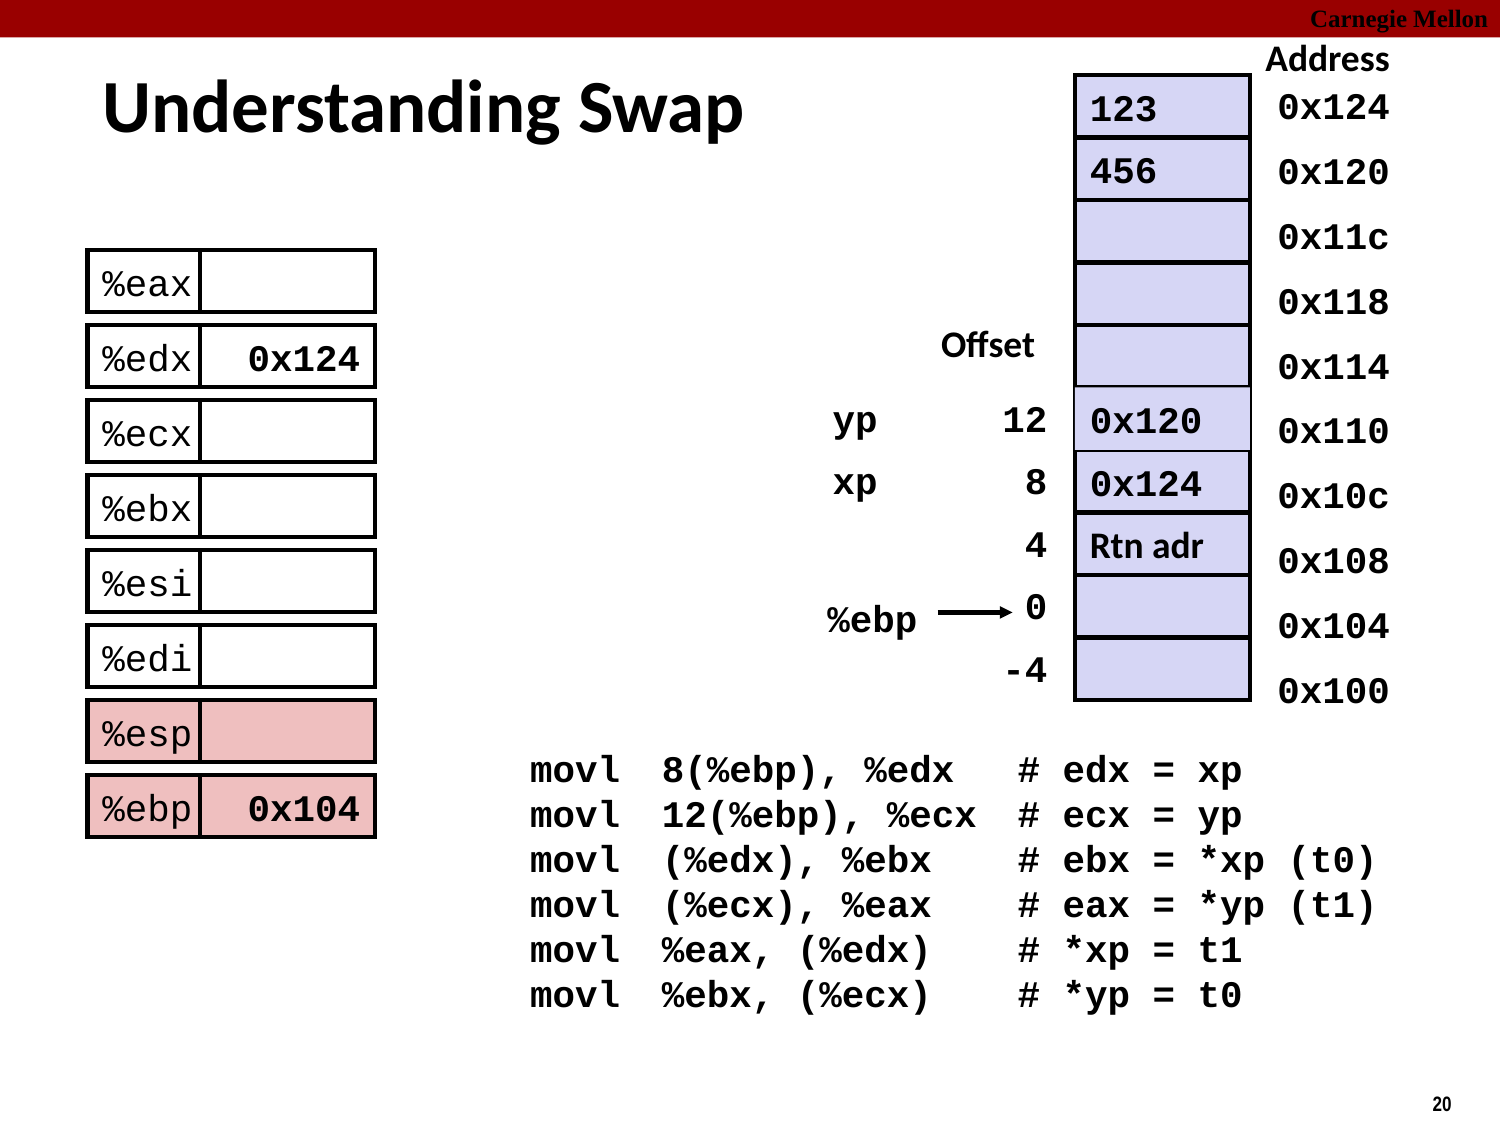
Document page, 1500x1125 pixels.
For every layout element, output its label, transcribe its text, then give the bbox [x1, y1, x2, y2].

text_box 0x124 [1262, 74, 1463, 135]
text_box 0x118 [1262, 269, 1463, 330]
text_box 12 [987, 387, 1074, 448]
text_box 4 [987, 512, 1085, 573]
text_box yp [825, 387, 933, 448]
text_box %eax [87, 249, 200, 313]
text_box [200, 249, 375, 313]
text_box [200, 399, 375, 463]
text_box xp [825, 449, 933, 510]
text_box Rtn adr [1074, 512, 1250, 574]
text_box 0x104 [1262, 593, 1463, 654]
text_box -4 [987, 637, 1085, 698]
text_box 0x104 [200, 774, 375, 838]
text_box 0x108 [1262, 528, 1463, 589]
text_box %ecx [87, 399, 200, 463]
text_box [200, 474, 375, 538]
text_box %ebx [87, 474, 200, 538]
text_box %ebp [812, 587, 933, 648]
text_box [1074, 574, 1250, 700]
text_box 456 [1074, 137, 1250, 199]
text_box 0x124 [200, 324, 375, 388]
text_box [200, 699, 375, 763]
text_box 0x120 [1074, 387, 1250, 450]
text_box 0x10c [1262, 463, 1463, 524]
text_box movl 8(%ebp), %edx # edx = xp movl 12(%ebp), %ecx # ecx = yp movl (%edx), %ebx # ebx = *xp (t0) movl (%ecx), %eax # eax = *yp (t1) movl %eax, (%edx) # *xp = t1 movl %ebx, (%ecx) # *yp = t0 [449, 737, 1425, 1023]
text_box 123 [1074, 74, 1250, 137]
text_box 0x120 [1262, 139, 1463, 200]
text_box %esi [87, 549, 200, 613]
text_box 0 [987, 574, 1085, 635]
text_box 0x110 [1262, 399, 1463, 459]
text_box 8 [987, 449, 1085, 510]
text_box Offset [926, 312, 1050, 373]
title Understanding Swap [87, 50, 1134, 144]
text_box %ebp [87, 774, 200, 838]
text_box [1074, 199, 1250, 387]
text_box Address [1250, 26, 1405, 87]
text_box [200, 549, 375, 613]
text_box 0x11c [1262, 204, 1463, 265]
text_box 0x124 [1074, 450, 1250, 512]
text_box %edx [87, 324, 200, 388]
text_box %esp [87, 699, 200, 763]
text_box %edi [87, 624, 200, 688]
text_box 0x114 [1262, 334, 1463, 395]
text_box 0x100 [1262, 658, 1463, 719]
text_box [200, 624, 375, 688]
